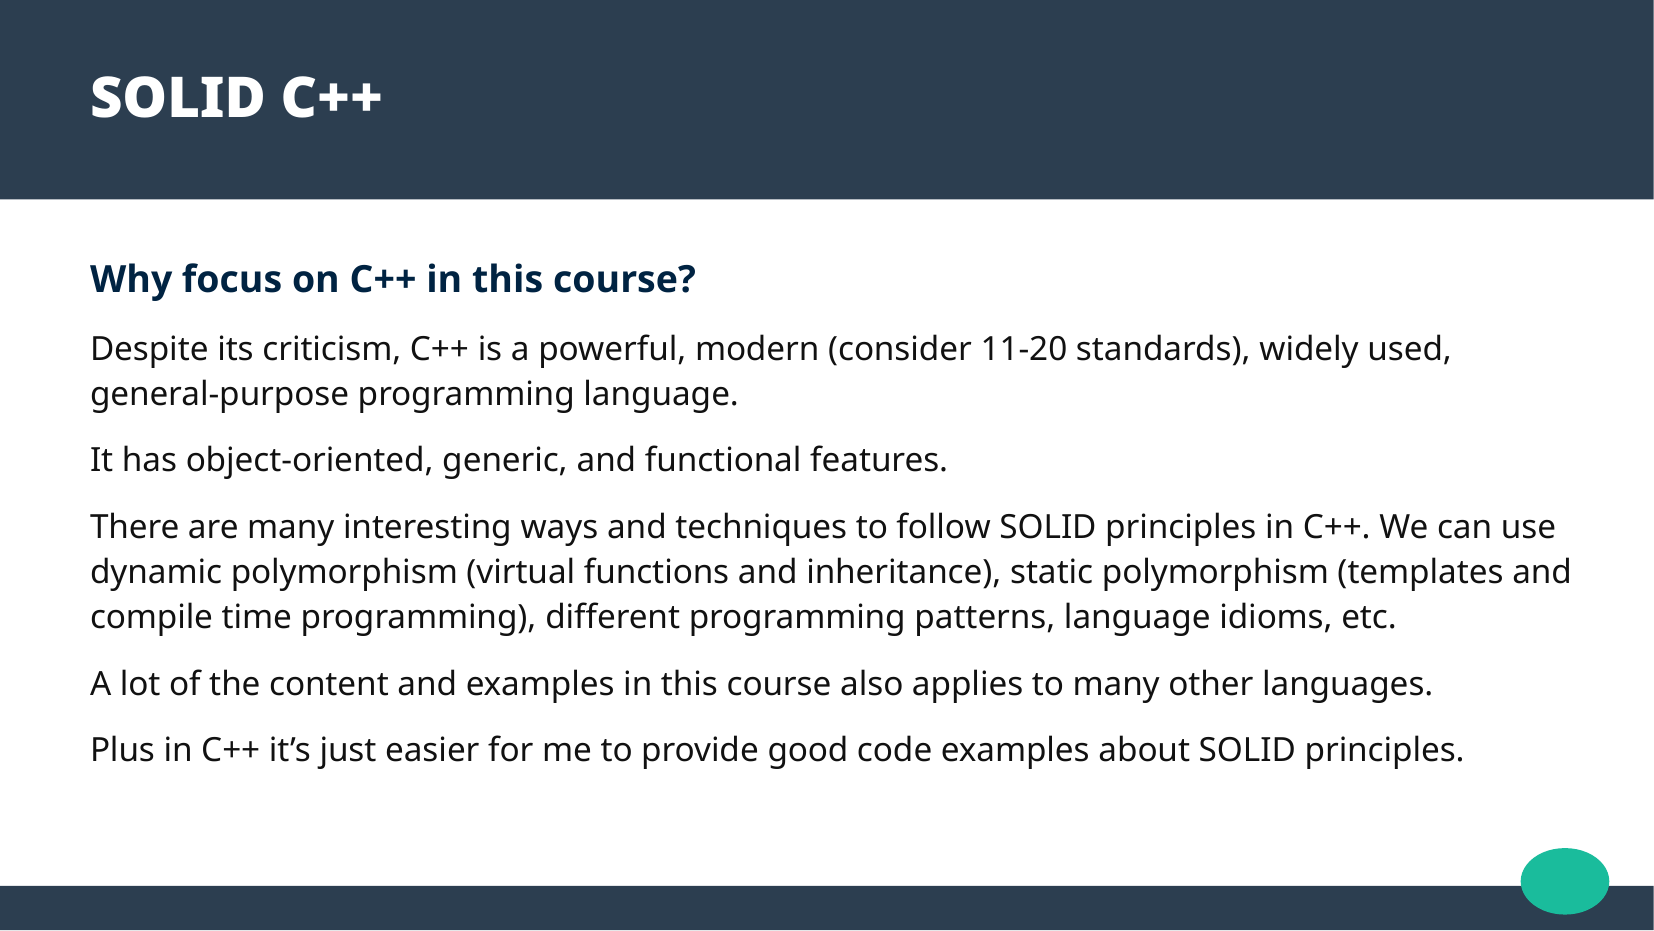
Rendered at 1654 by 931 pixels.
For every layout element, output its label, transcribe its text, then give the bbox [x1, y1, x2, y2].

title SOLID C++ [90, 37, 1595, 155]
subtitle Why focus on C++ in this course? Despite its criticism, C++ is a powerful, modern (consider 11-20 standards), widely used, general-purpose programming language. It has object-oriented, generic, and functional features. There are many interesting ways and techniques to follow SOLID principles in C++. We can use dynamic polymorphism (virtual functions and inheritance), static polymorphism (templates and compile time programming), different programming patterns, language idioms, etc. A lot of the content and examples in this course also applies to many other languages. Plus in C++ it’s just easier for me to provide good code examples about SOLID principles. [90, 154, 1576, 931]
